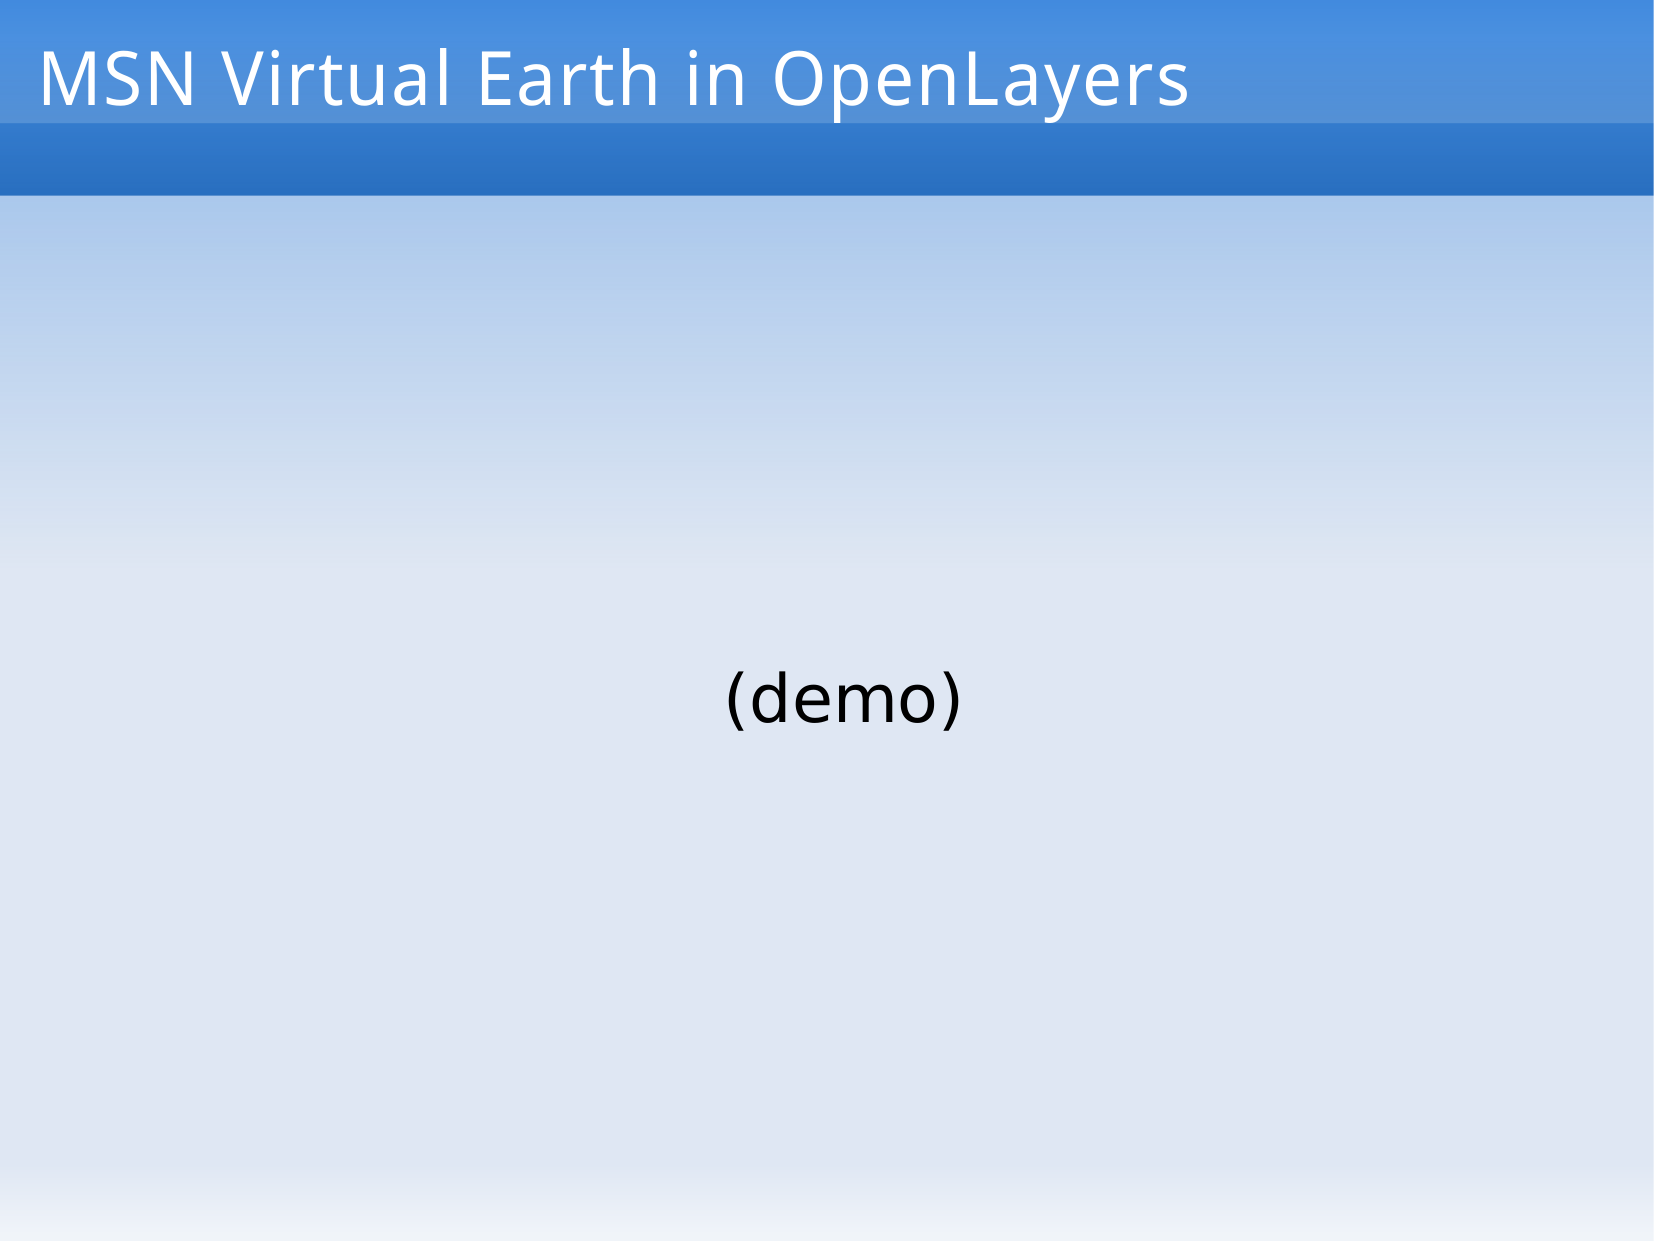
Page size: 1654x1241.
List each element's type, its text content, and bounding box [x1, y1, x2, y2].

subtitle (demo) [82, 290, 1571, 1109]
title MSN Virtual Earth in OpenLayers [37, 2, 1463, 151]
picture [0, 0, 1654, 1241]
